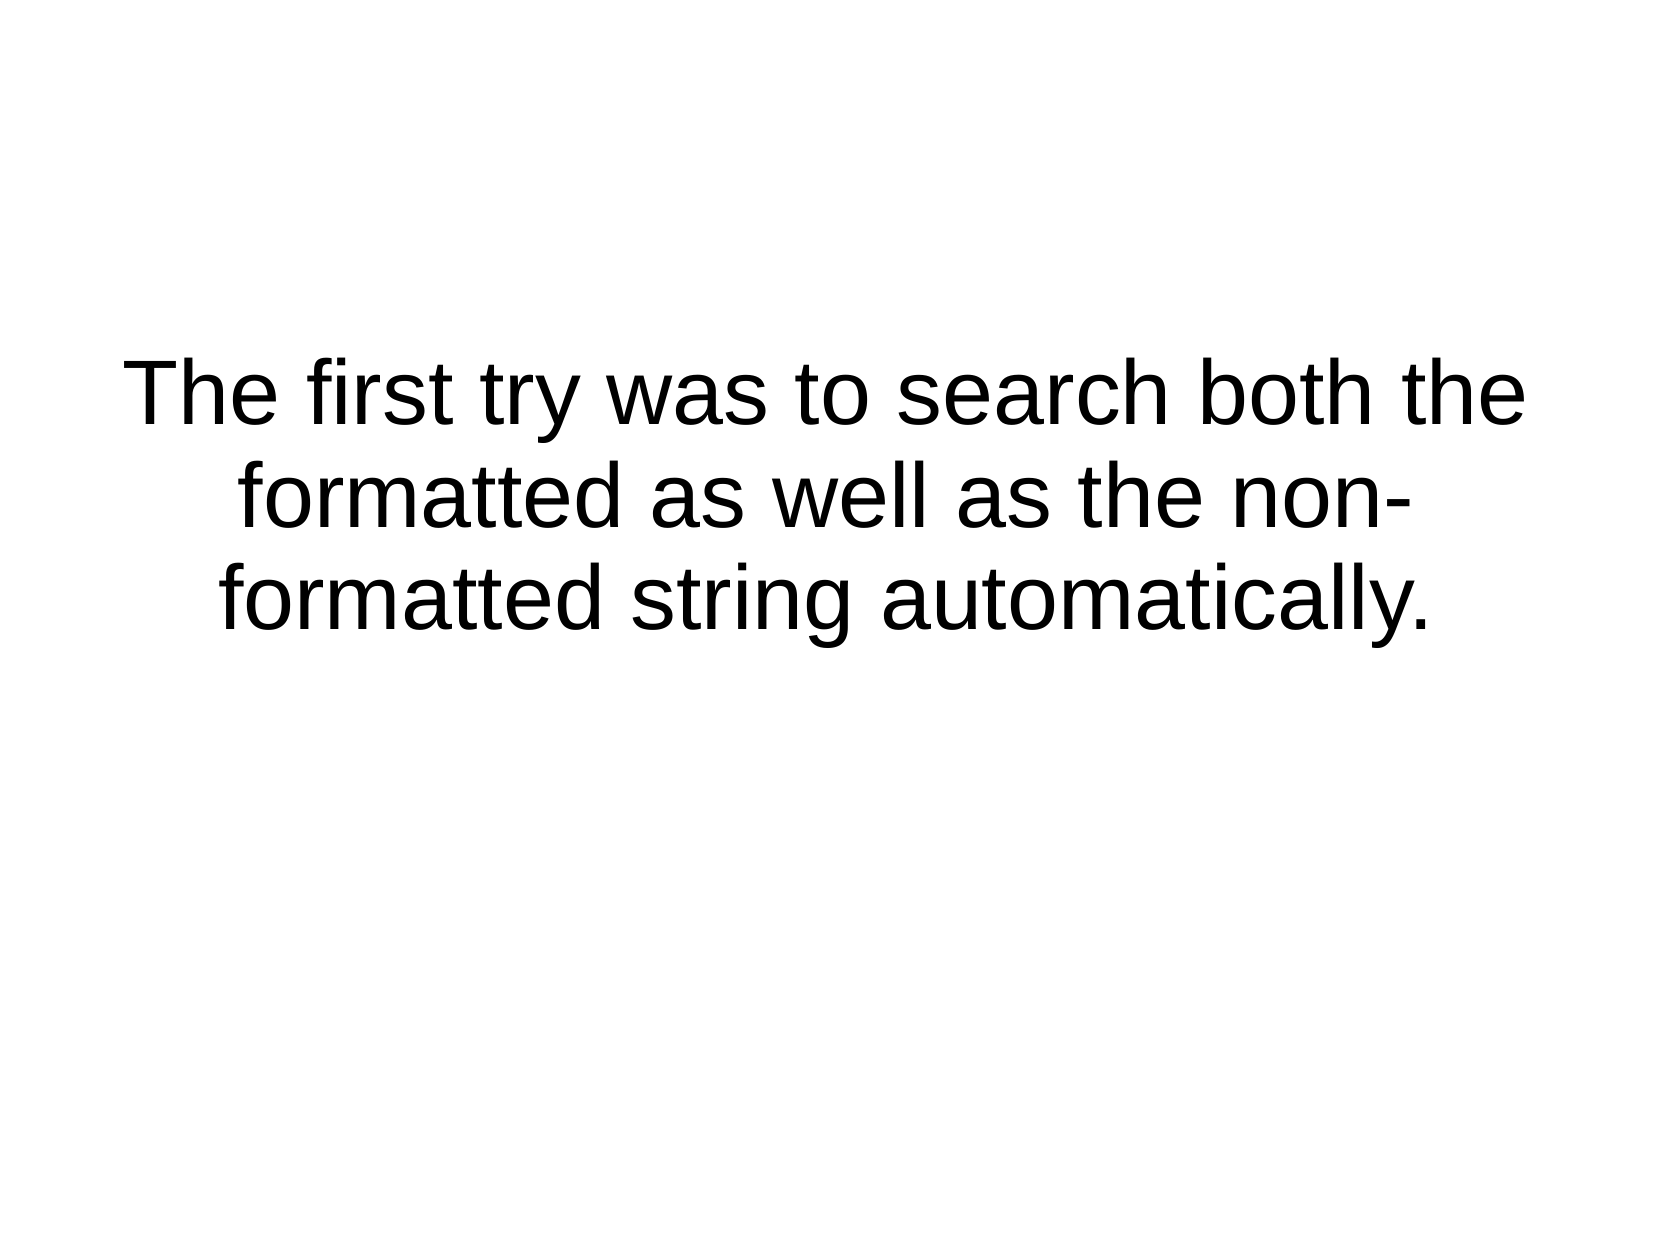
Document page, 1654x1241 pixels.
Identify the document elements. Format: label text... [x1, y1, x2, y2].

title The first try was to search both the formatted as well as the non-formatted string automatically. [82, 341, 1571, 650]
